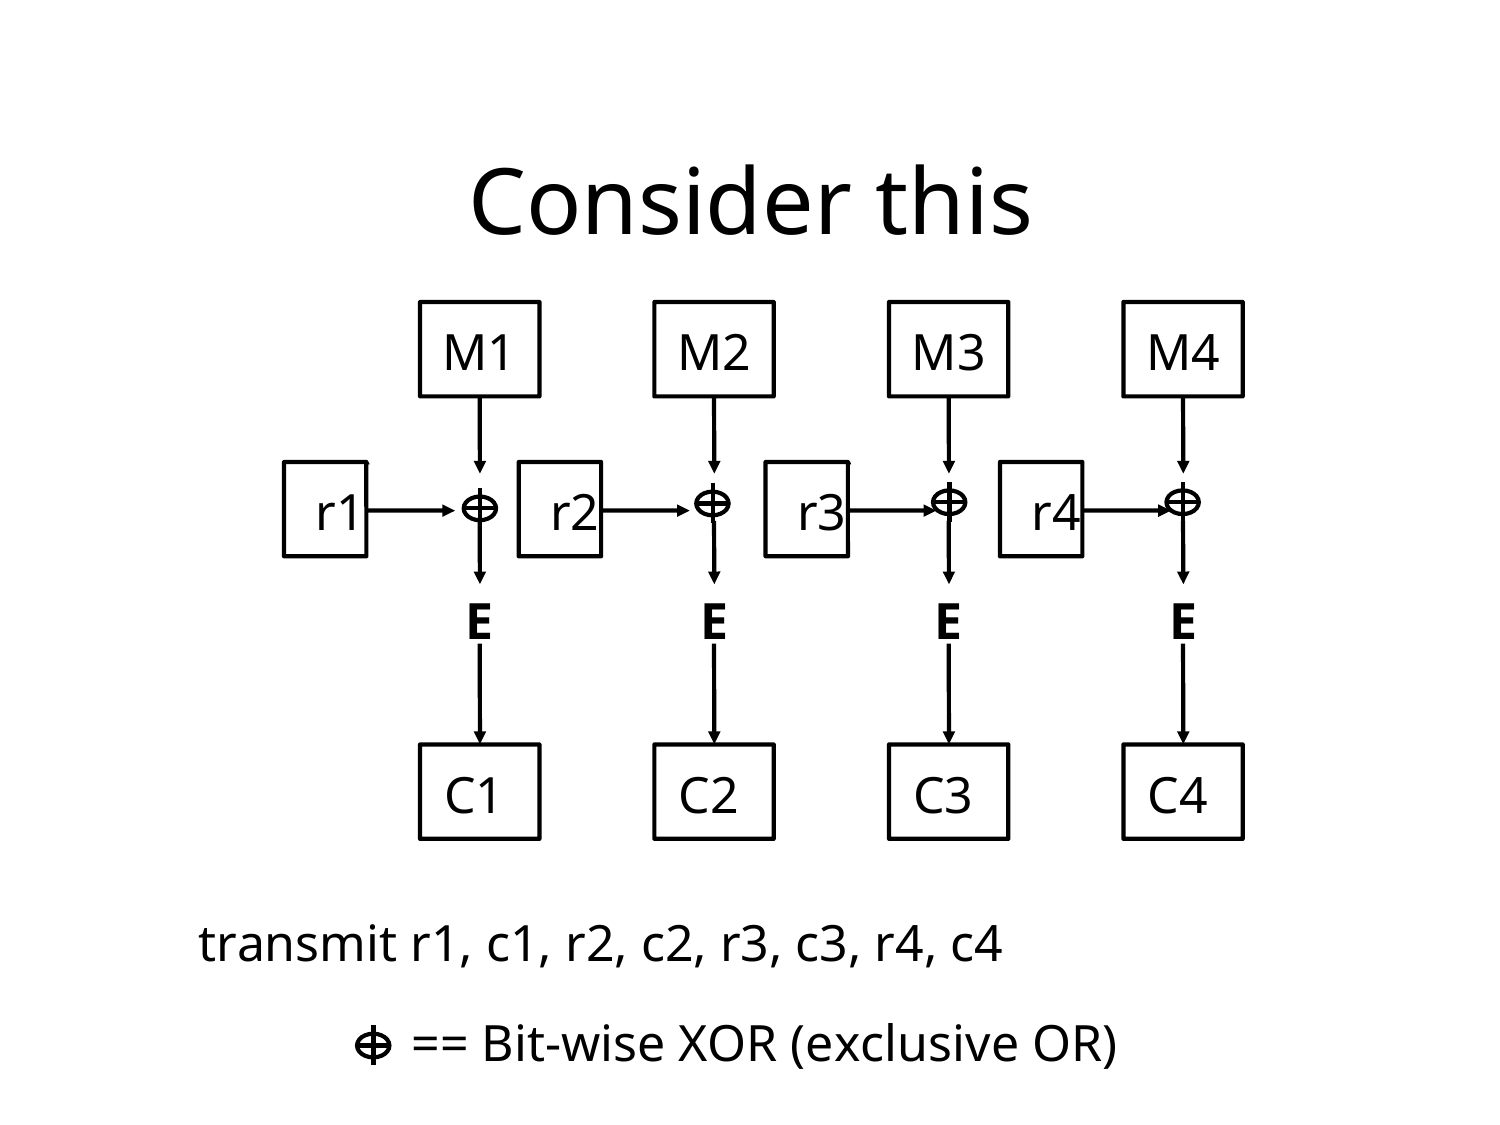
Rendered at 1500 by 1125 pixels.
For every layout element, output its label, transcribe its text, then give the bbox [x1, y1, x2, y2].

text_box r2 [535, 472, 615, 548]
text_box M1 [427, 312, 532, 389]
text_box E [450, 581, 509, 658]
text_box C4 [1132, 754, 1224, 831]
title Consider this [121, 104, 1381, 290]
text_box M3 [896, 312, 1001, 389]
text_box M4 [1131, 312, 1236, 389]
text_box r1 [300, 472, 381, 548]
text_box C2 [663, 754, 755, 831]
text_box C3 [898, 754, 989, 831]
text_box r4 [1016, 472, 1097, 548]
text_box M2 [662, 312, 767, 389]
text_box [654, 302, 774, 397]
text_box [420, 302, 540, 397]
text_box [1123, 744, 1243, 839]
text_box [1123, 302, 1243, 397]
text_box [420, 744, 540, 839]
text_box transmit r1, c1, r2, c2, r3, c3, r4, c4 [183, 903, 1146, 980]
text_box E [919, 581, 978, 658]
text_box [889, 302, 1009, 397]
text_box E [1154, 581, 1213, 658]
text_box C1 [429, 754, 520, 831]
text_box [284, 461, 367, 557]
text_box [889, 744, 1009, 839]
text_box E [685, 581, 744, 658]
text_box == Bit-wise XOR (exclusive OR) [383, 1003, 1152, 1125]
text_box [518, 461, 602, 557]
text_box [654, 744, 774, 839]
text_box [999, 461, 1083, 557]
text_box r3 [781, 472, 862, 548]
text_box [765, 461, 848, 557]
